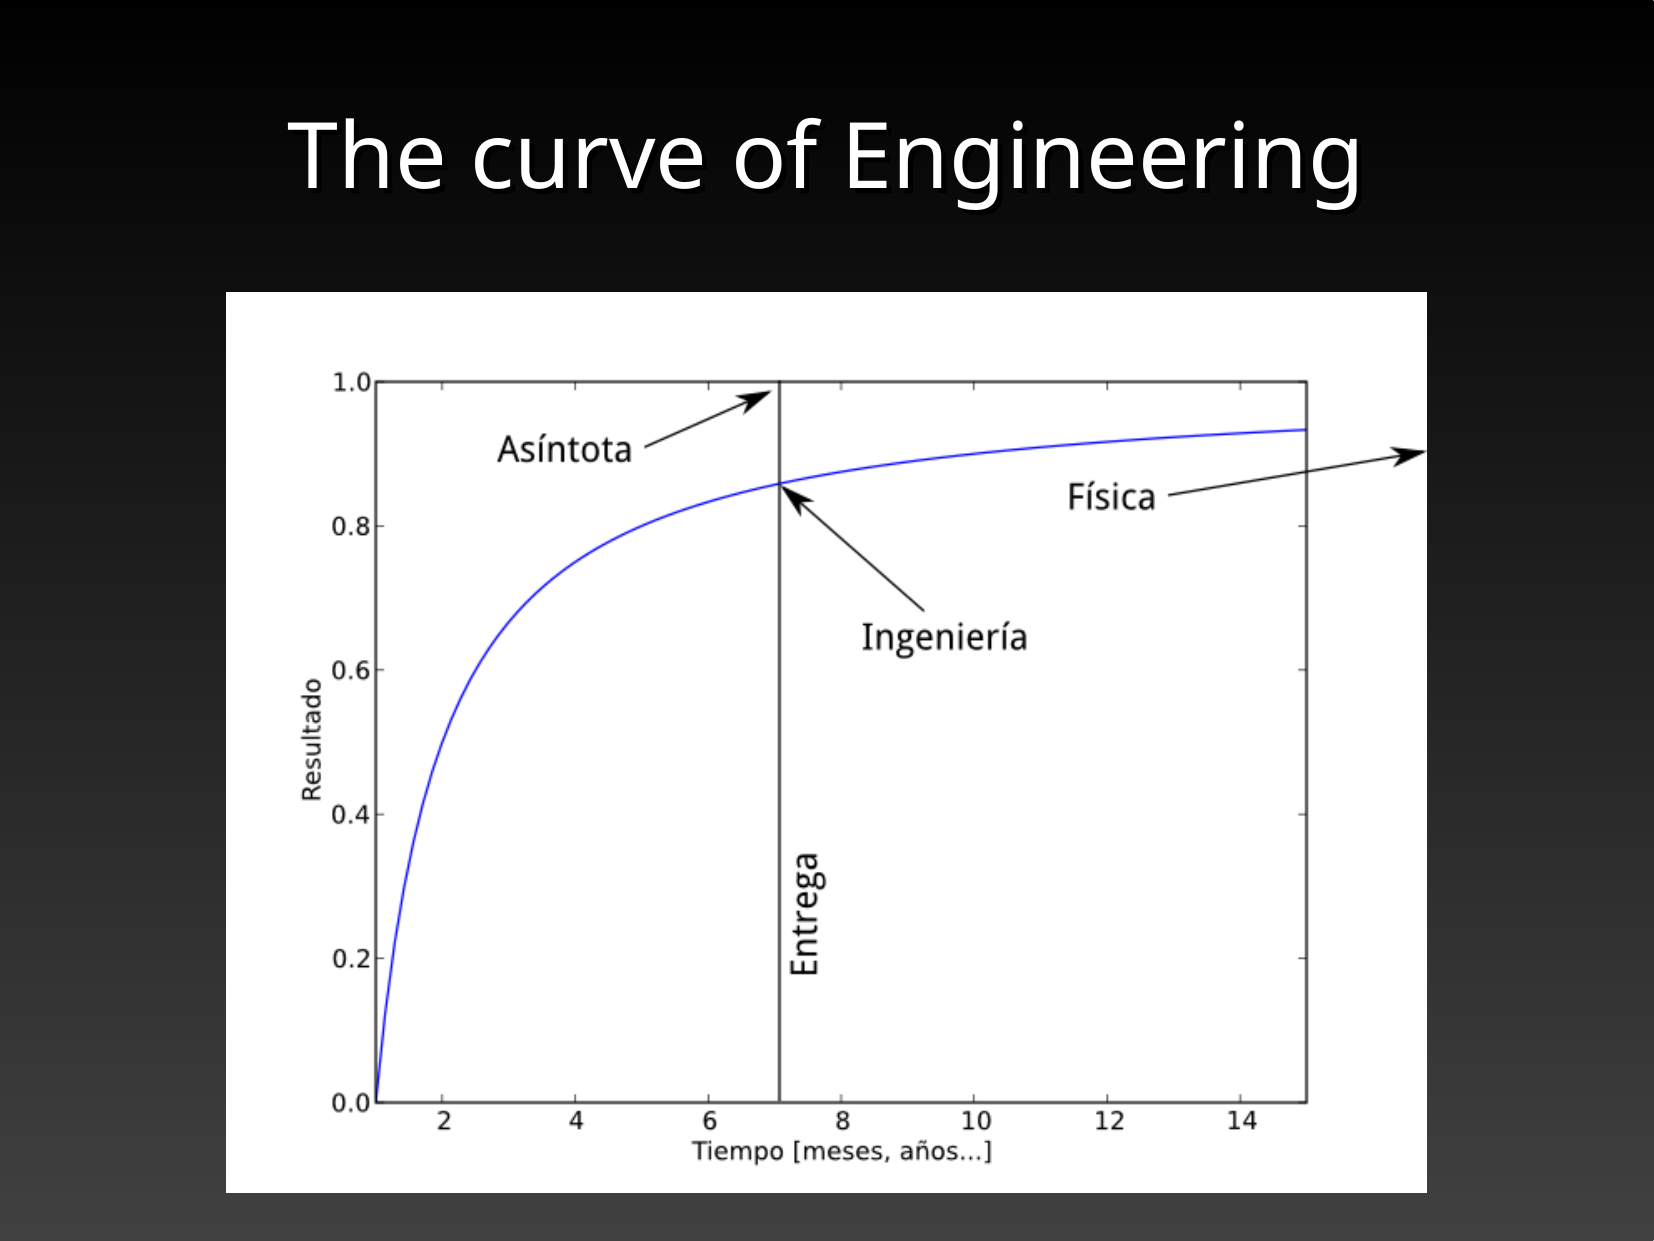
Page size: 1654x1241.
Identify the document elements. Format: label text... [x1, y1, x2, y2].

title The curve of Engineering [82, 49, 1571, 257]
picture [226, 292, 1427, 1193]
